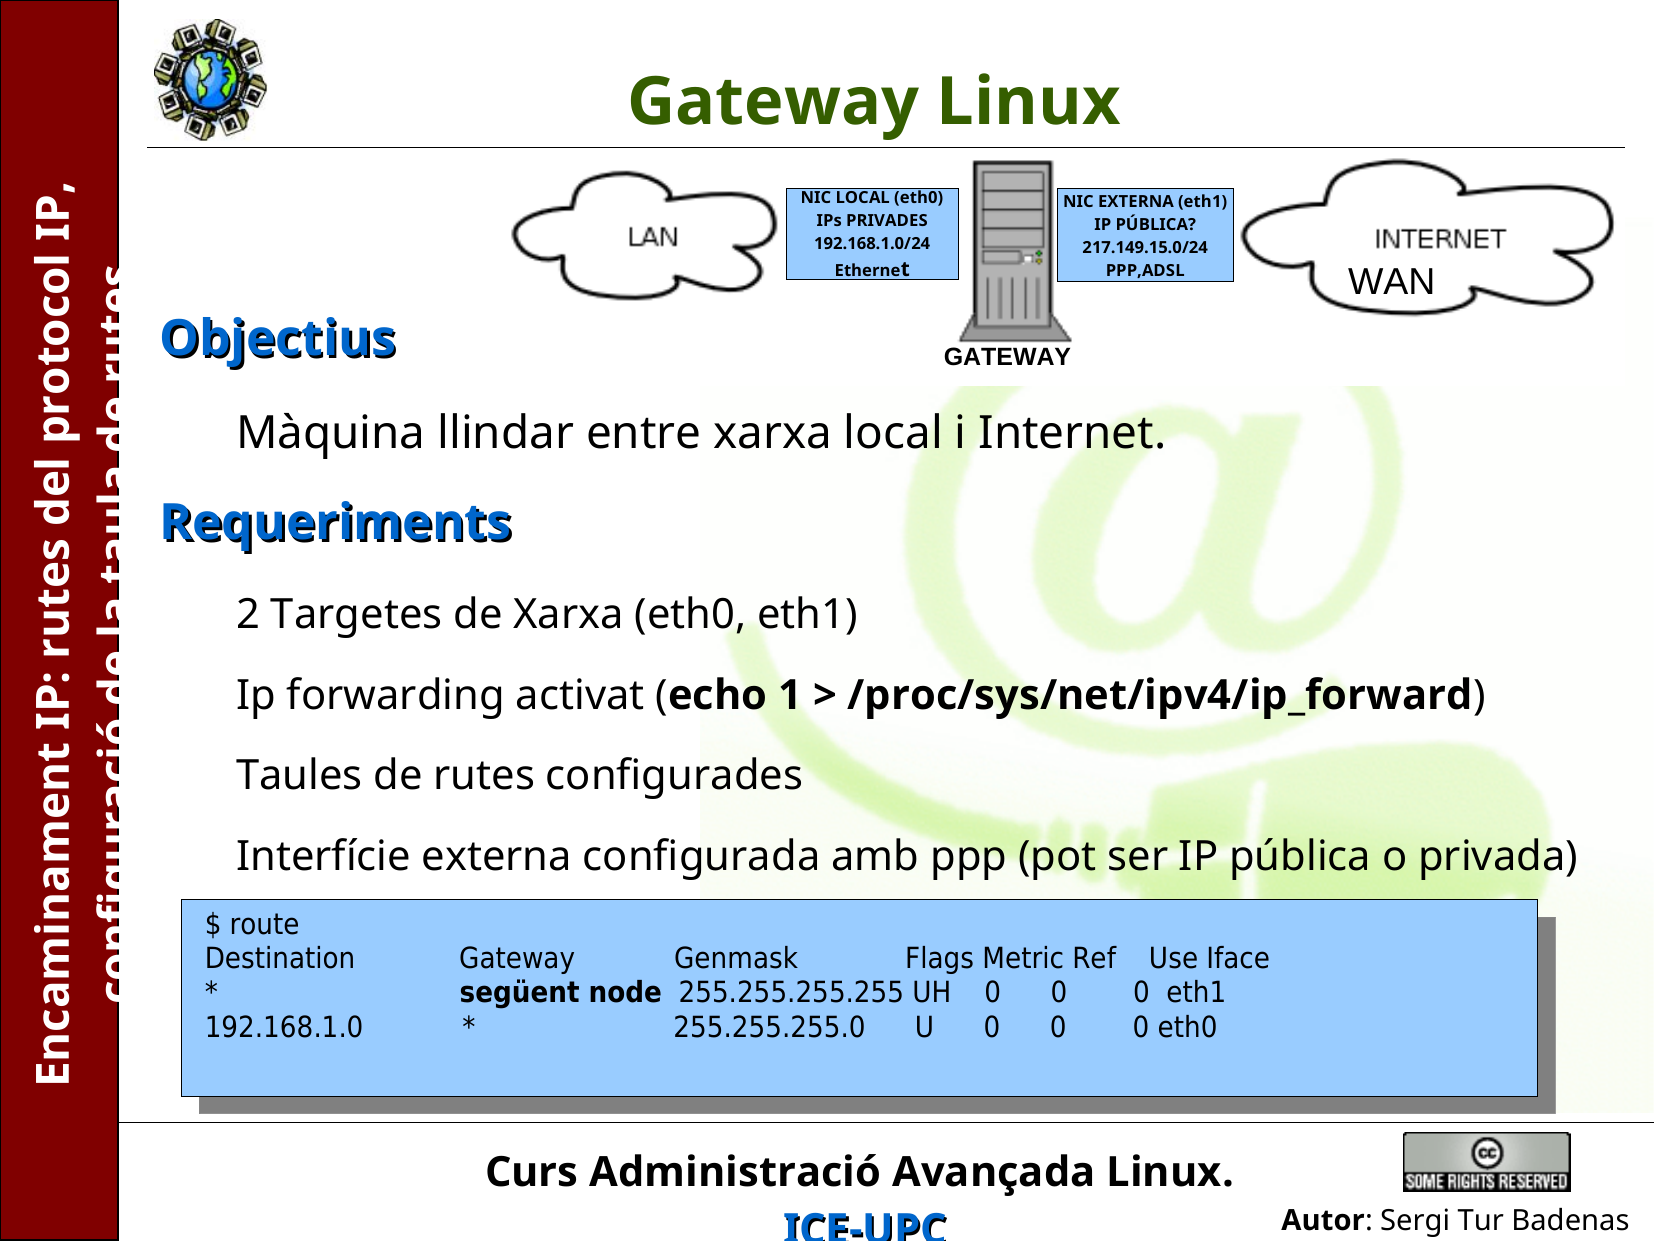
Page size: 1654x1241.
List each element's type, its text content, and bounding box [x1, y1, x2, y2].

text_box NIC LOCAL (eth0) IPs PRIVADES 192.168.1.0/24 Ethernet [786, 188, 959, 280]
text_box GATEWAY [928, 334, 1087, 378]
title Gateway Linux [129, 56, 1619, 141]
list Objectius Màquina llindar entre xarxa local i Internet. Requeriments 2 Targetes de Xarxa (eth0, eth1) Ip forwarding activat (echo 1 > /proc/sys/net/ipv4/ip_forward) Taules de rutes configurades Interfície externa configurada amb ppp (pot ser IP pública o privada) NAT configurat (iptables) [141, 302, 1630, 1137]
text_box NIC EXTERNA (eth1) IP PÚBLICA? 217.149.15.0/24 PPP,ADSL [1057, 188, 1234, 282]
text_box WAN [1333, 253, 1451, 311]
picture [510, 157, 1654, 1113]
picture [1403, 1137, 1571, 1192]
text_box $ route Destination Gateway Genmask Flags Metric Ref Use Iface * següent node 255.255.255.255 UH 0 0 0 eth1 192.168.1.0 * 255.255.255.0 U 0 0 0 eth0 [181, 899, 1538, 1097]
picture [154, 19, 268, 56]
